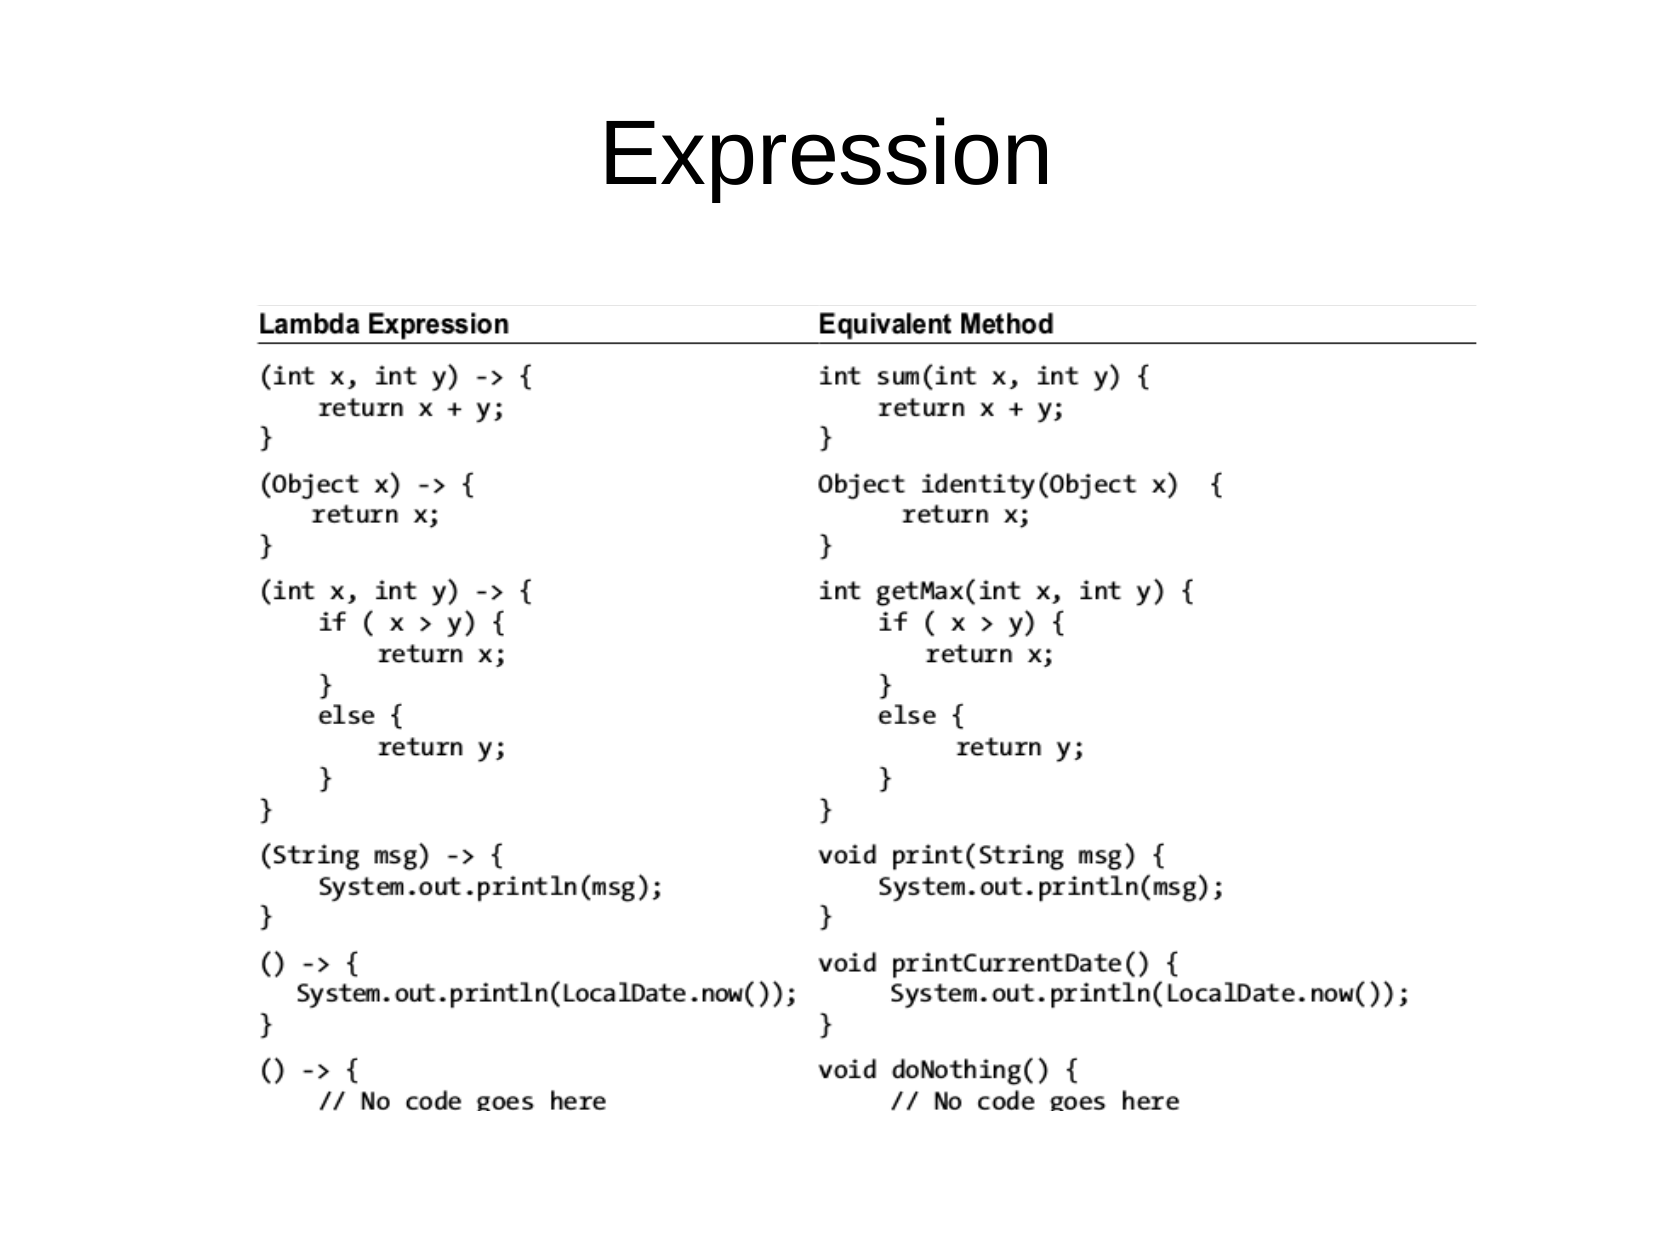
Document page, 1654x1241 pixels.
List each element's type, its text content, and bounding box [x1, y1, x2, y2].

title Expression [82, 49, 1571, 257]
picture [200, 305, 1477, 1111]
